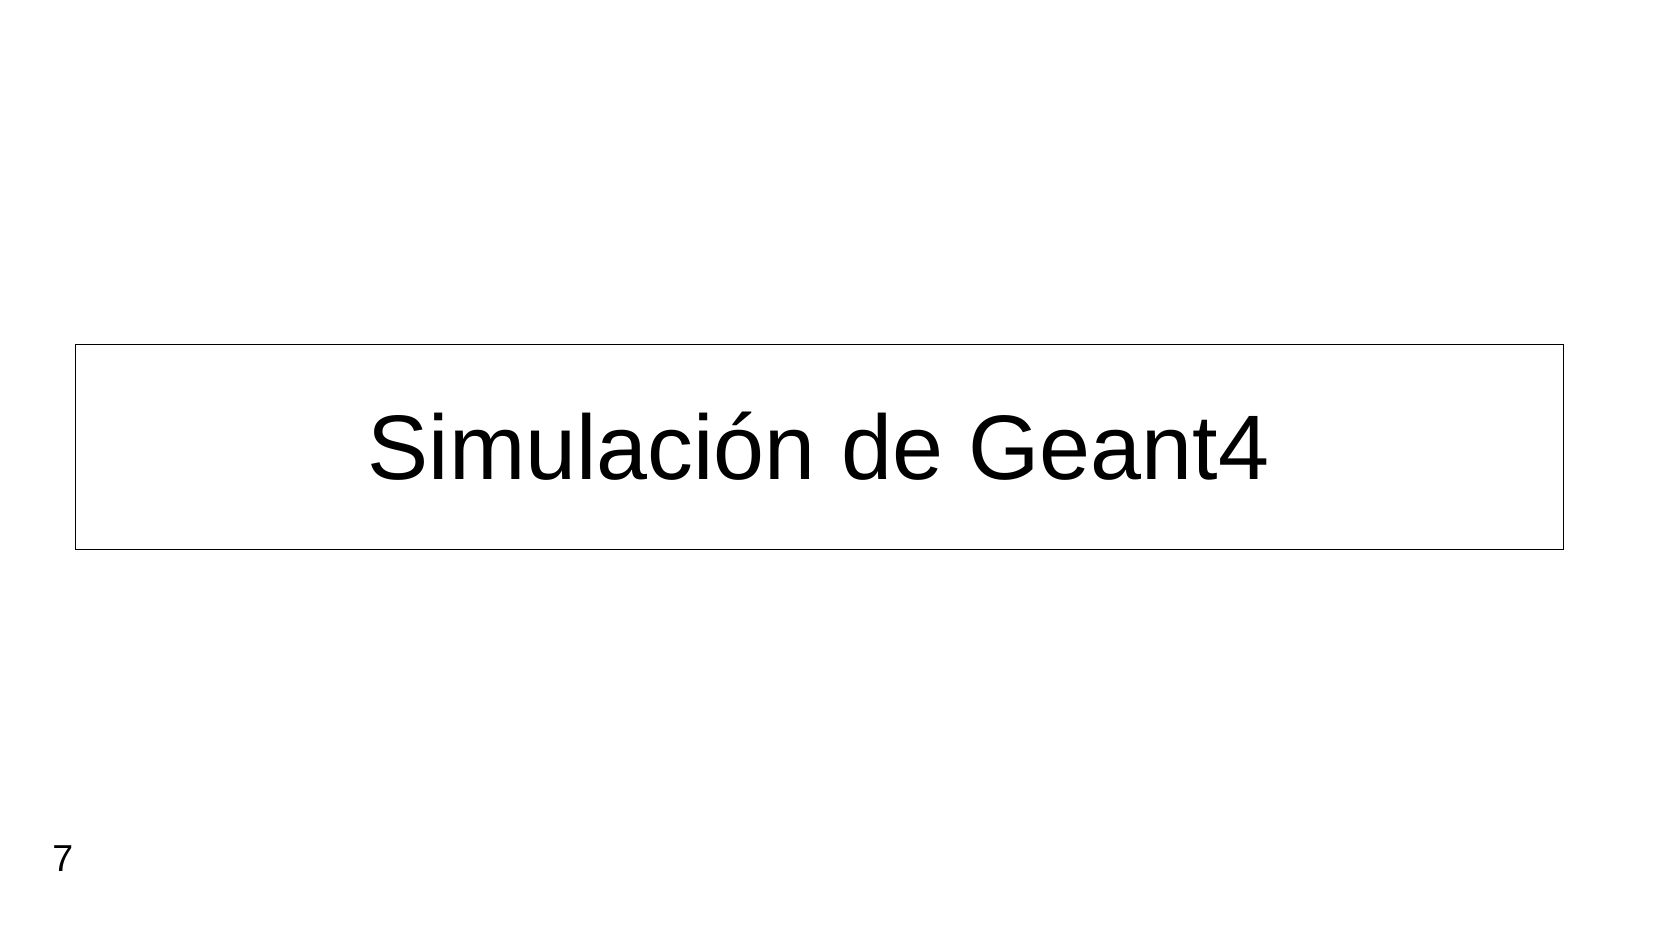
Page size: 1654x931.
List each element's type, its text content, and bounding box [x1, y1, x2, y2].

title Simulación de Geant4 [75, 344, 1564, 550]
text_box <number> [37, 829, 667, 901]
